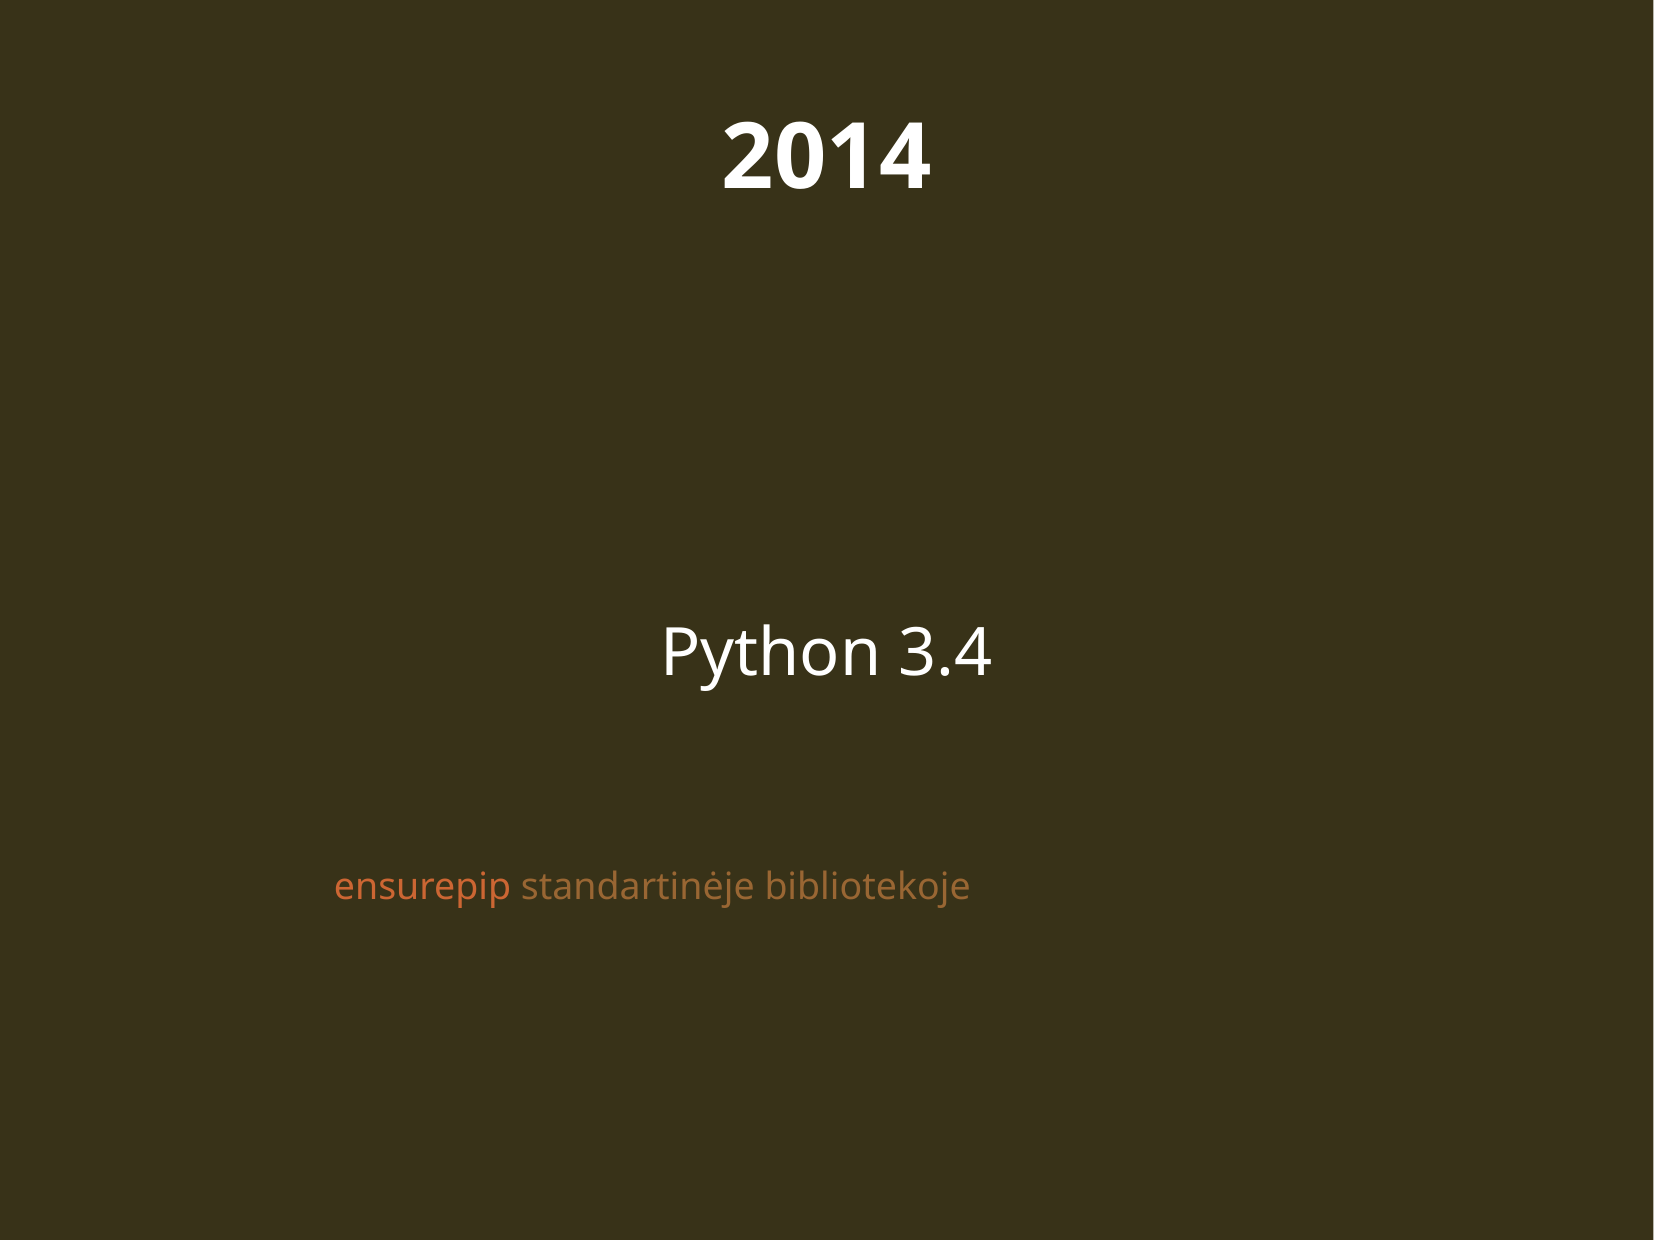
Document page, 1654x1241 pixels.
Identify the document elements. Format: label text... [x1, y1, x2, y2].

text_box ensurepip standartinėje bibliotekoje [318, 852, 965, 910]
title 2014 [82, 49, 1571, 257]
subtitle Python 3.4 [82, 290, 1571, 1010]
